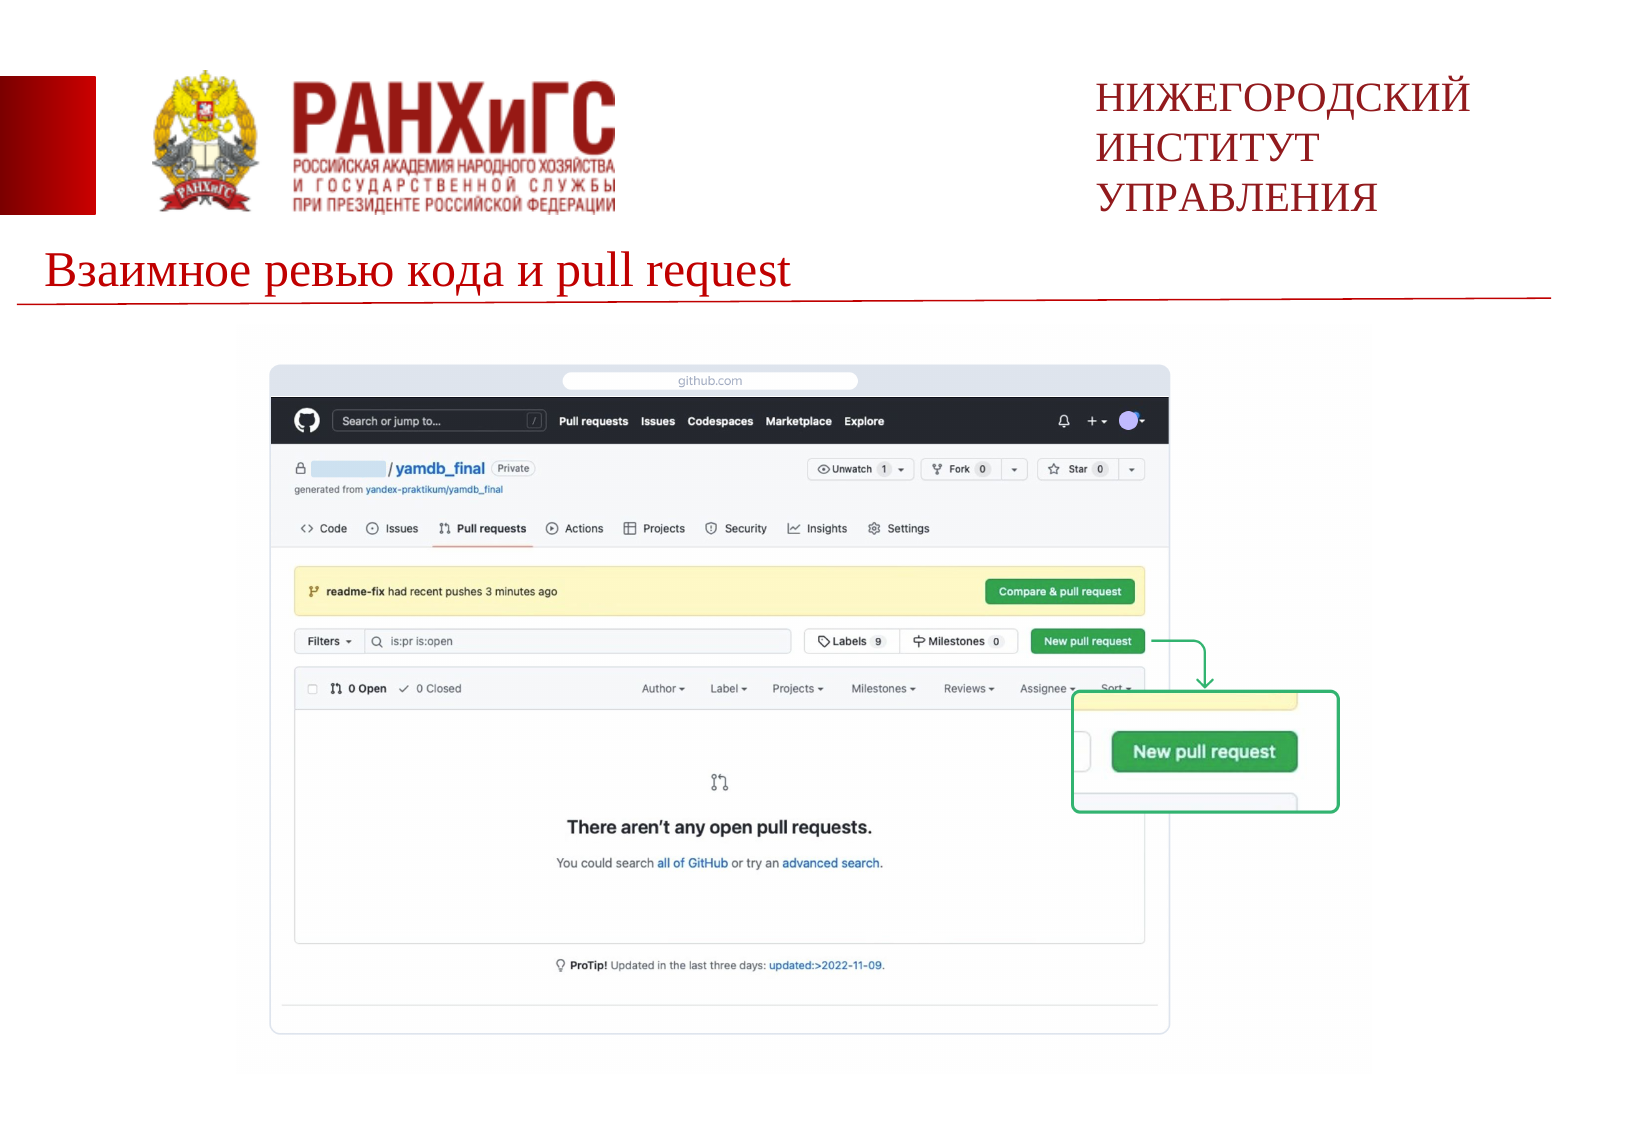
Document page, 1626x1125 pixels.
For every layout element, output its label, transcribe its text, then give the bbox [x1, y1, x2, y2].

picture [236, 324, 1372, 1074]
text_box НИЖЕГОРОДСКИЙ ИНСТИТУТ УПРАВЛЕНИЯ [1080, 62, 1487, 228]
text_box [0, 76, 96, 215]
picture [152, 70, 615, 215]
text_box Взаимное ревью кода и pull request [29, 228, 807, 305]
